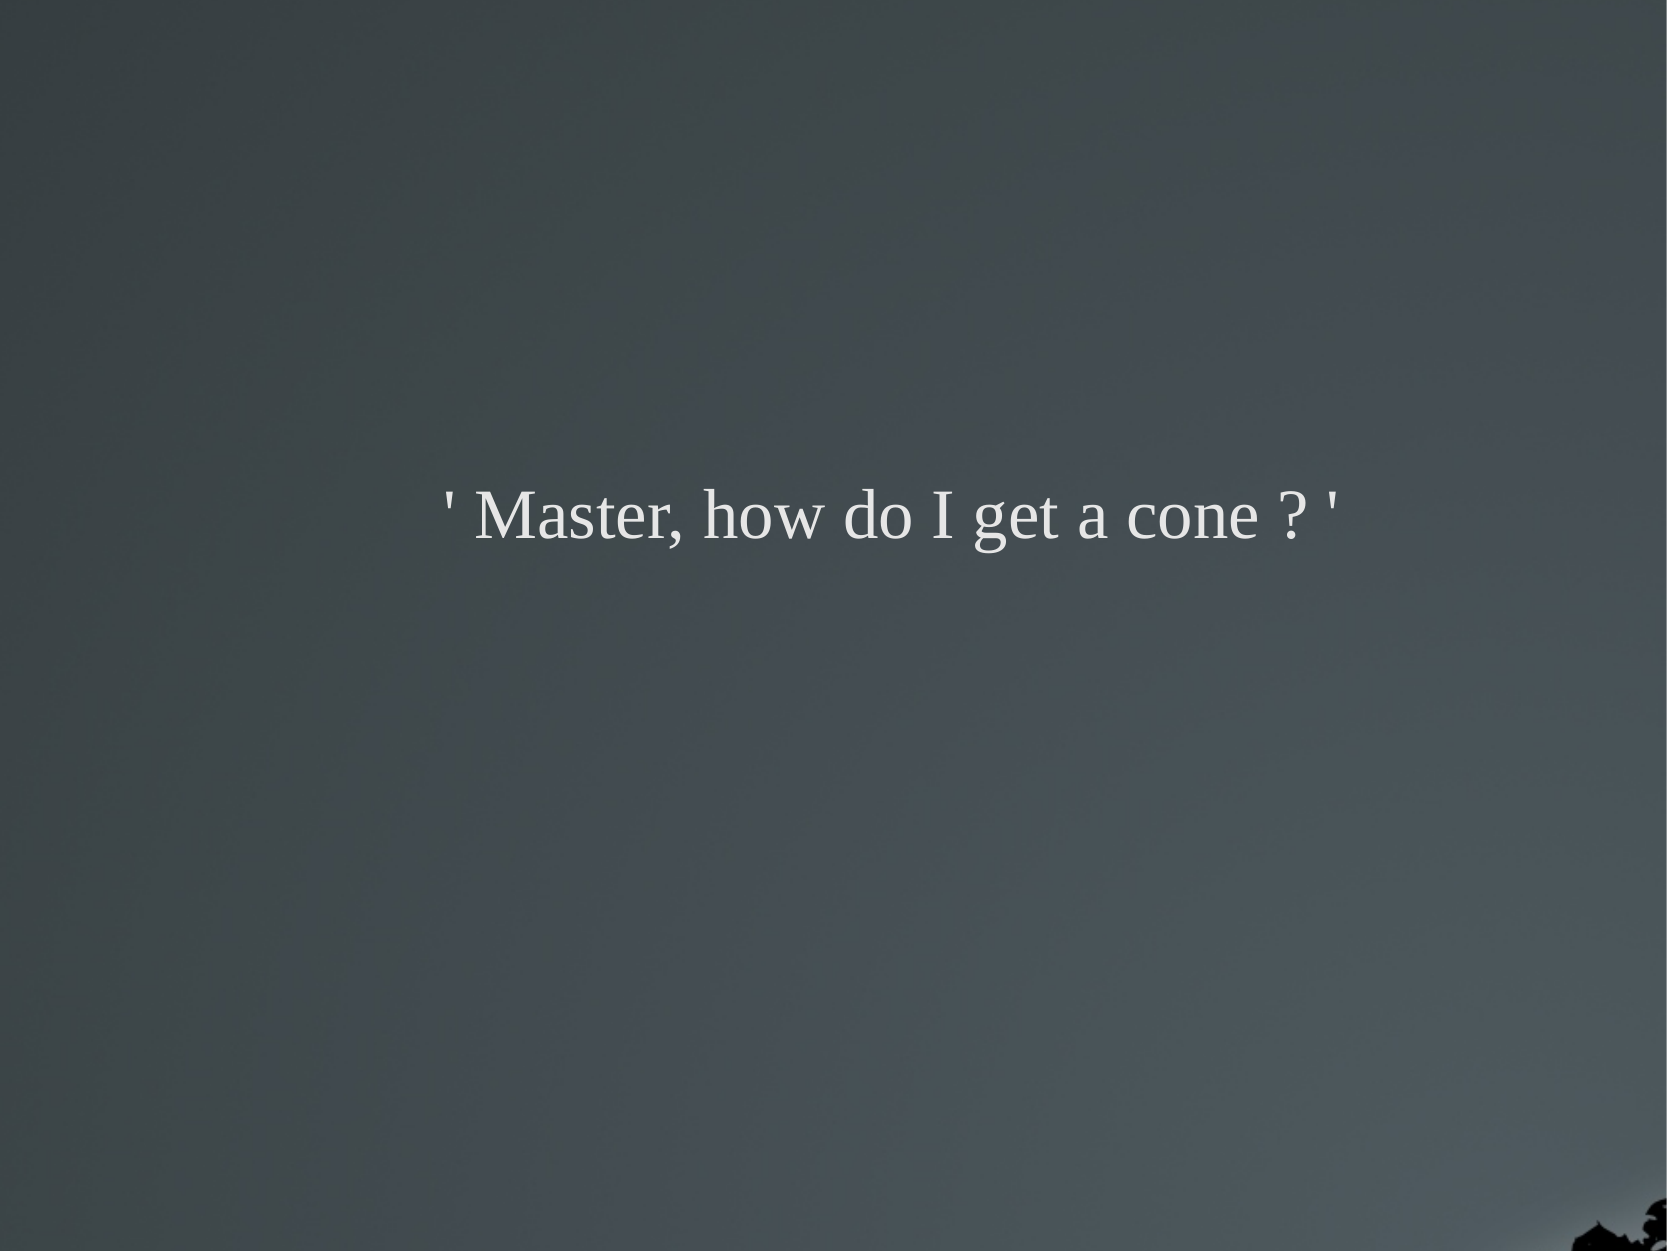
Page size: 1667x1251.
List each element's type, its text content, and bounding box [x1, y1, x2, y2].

picture [0, 0, 1667, 1251]
list ' Master, how do I get a cone ? ' [142, 471, 1607, 745]
